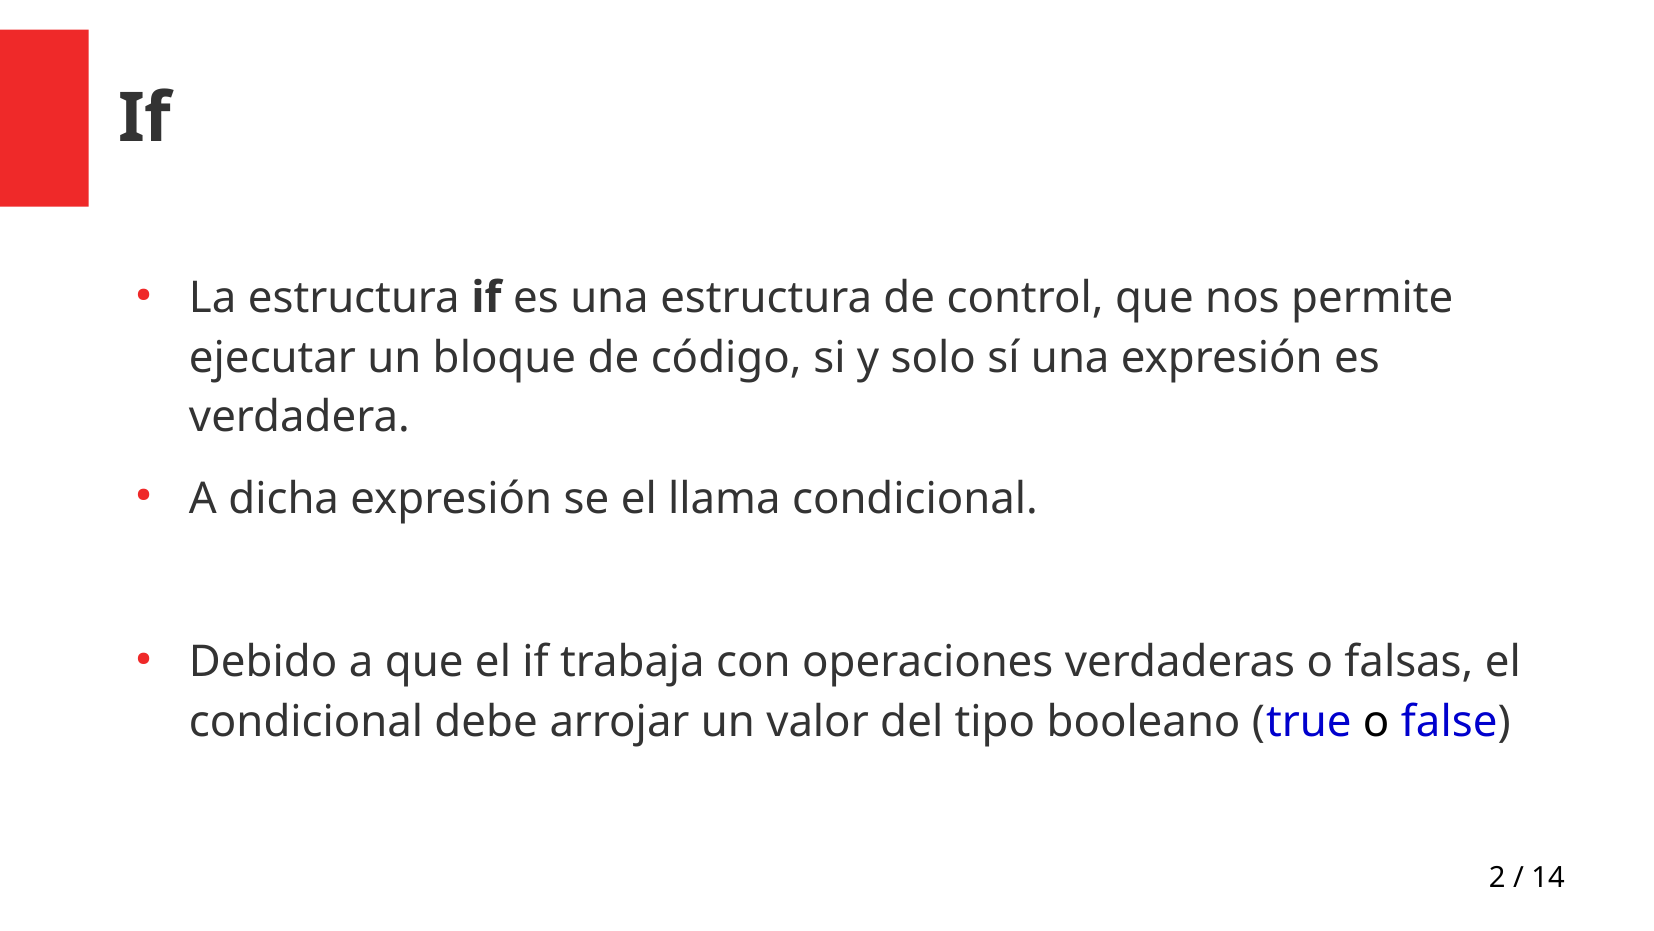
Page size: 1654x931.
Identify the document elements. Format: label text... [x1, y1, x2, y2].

title If [118, 37, 1571, 193]
list La estructura if es una estructura de control, que nos permite ejecutar un bloque de código, si y solo sí una expresión es verdadera. A dicha expresión se el llama condicional. Debido a que el if trabaja con operaciones verdaderas o falsas, el condicional debe arrojar un valor del tipo booleano (true o false) [118, 265, 1536, 806]
